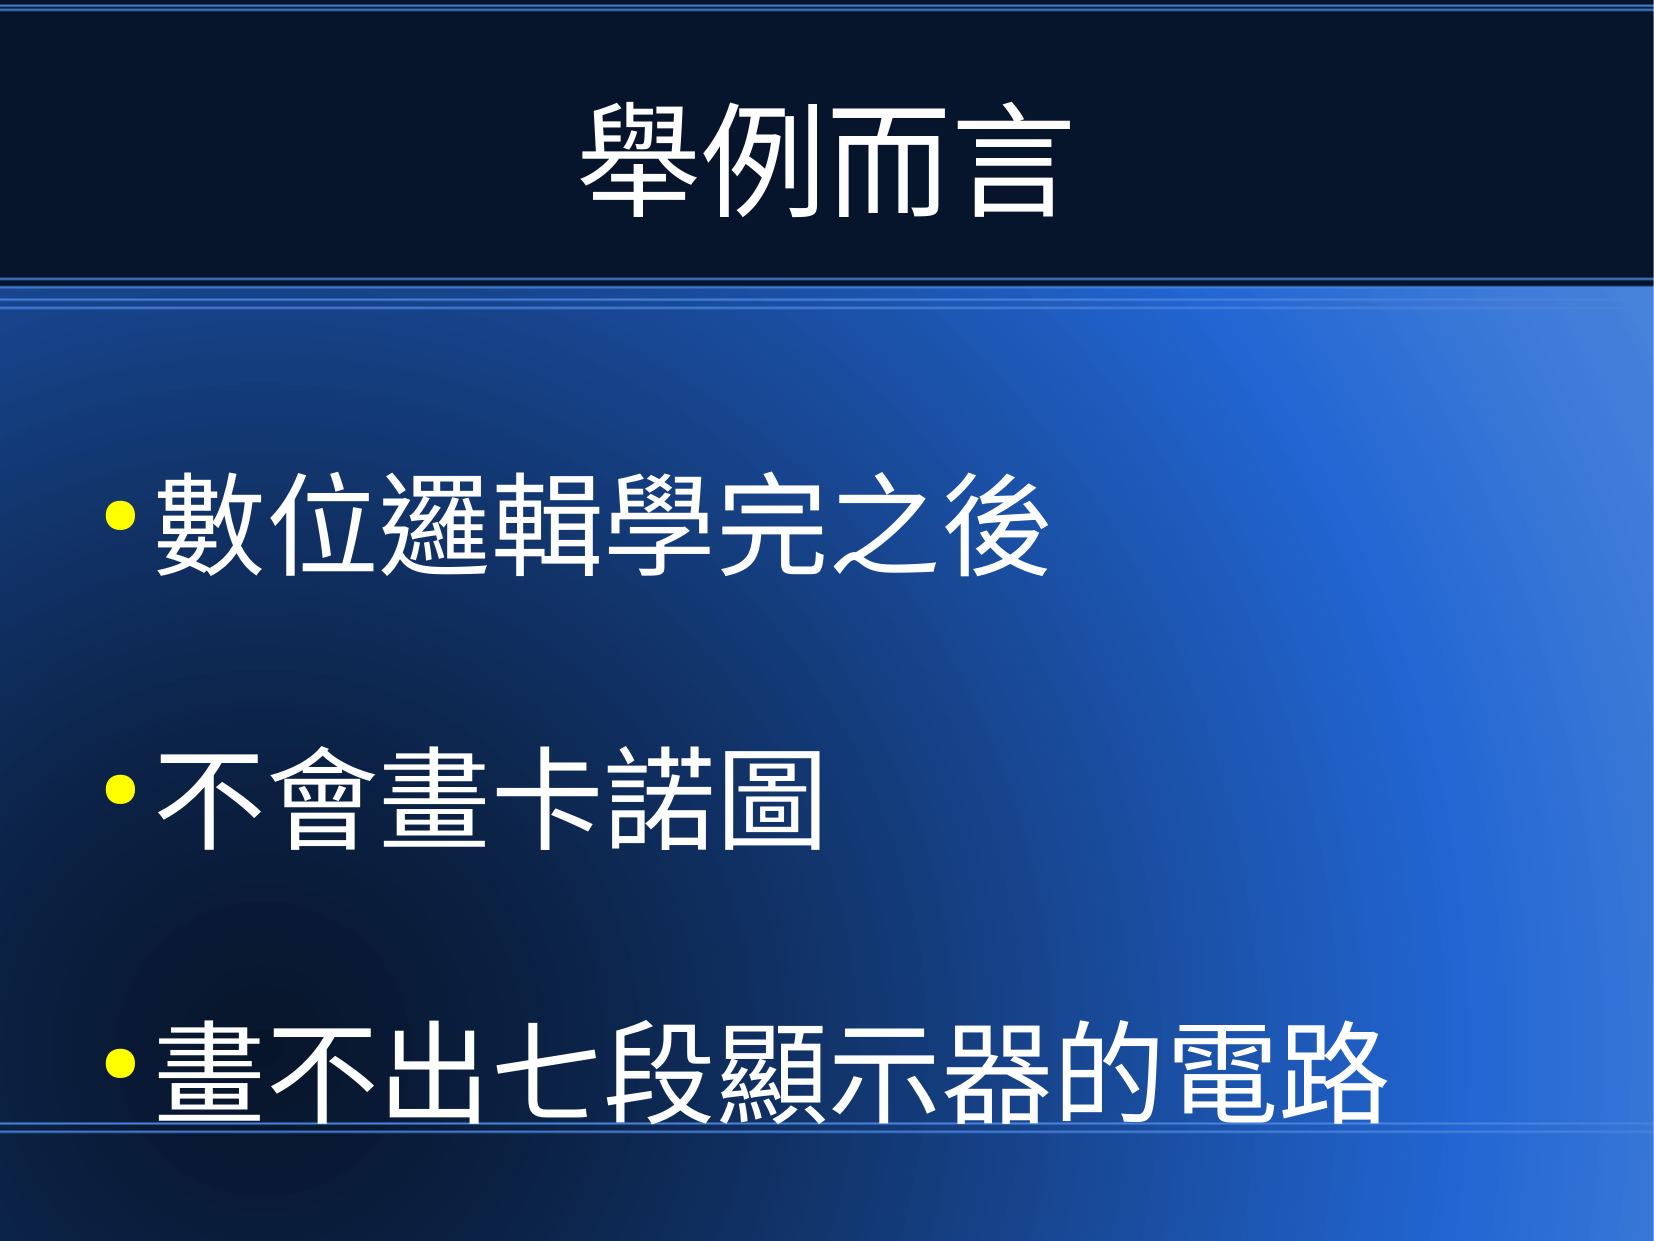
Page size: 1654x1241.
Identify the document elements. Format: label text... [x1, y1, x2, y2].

picture [0, 0, 1654, 1241]
title 舉例而言 [82, 49, 1571, 257]
list 數位邏輯學完之後 不會畫卡諾圖 畫不出七段顯示器的電路 [82, 355, 1571, 1241]
